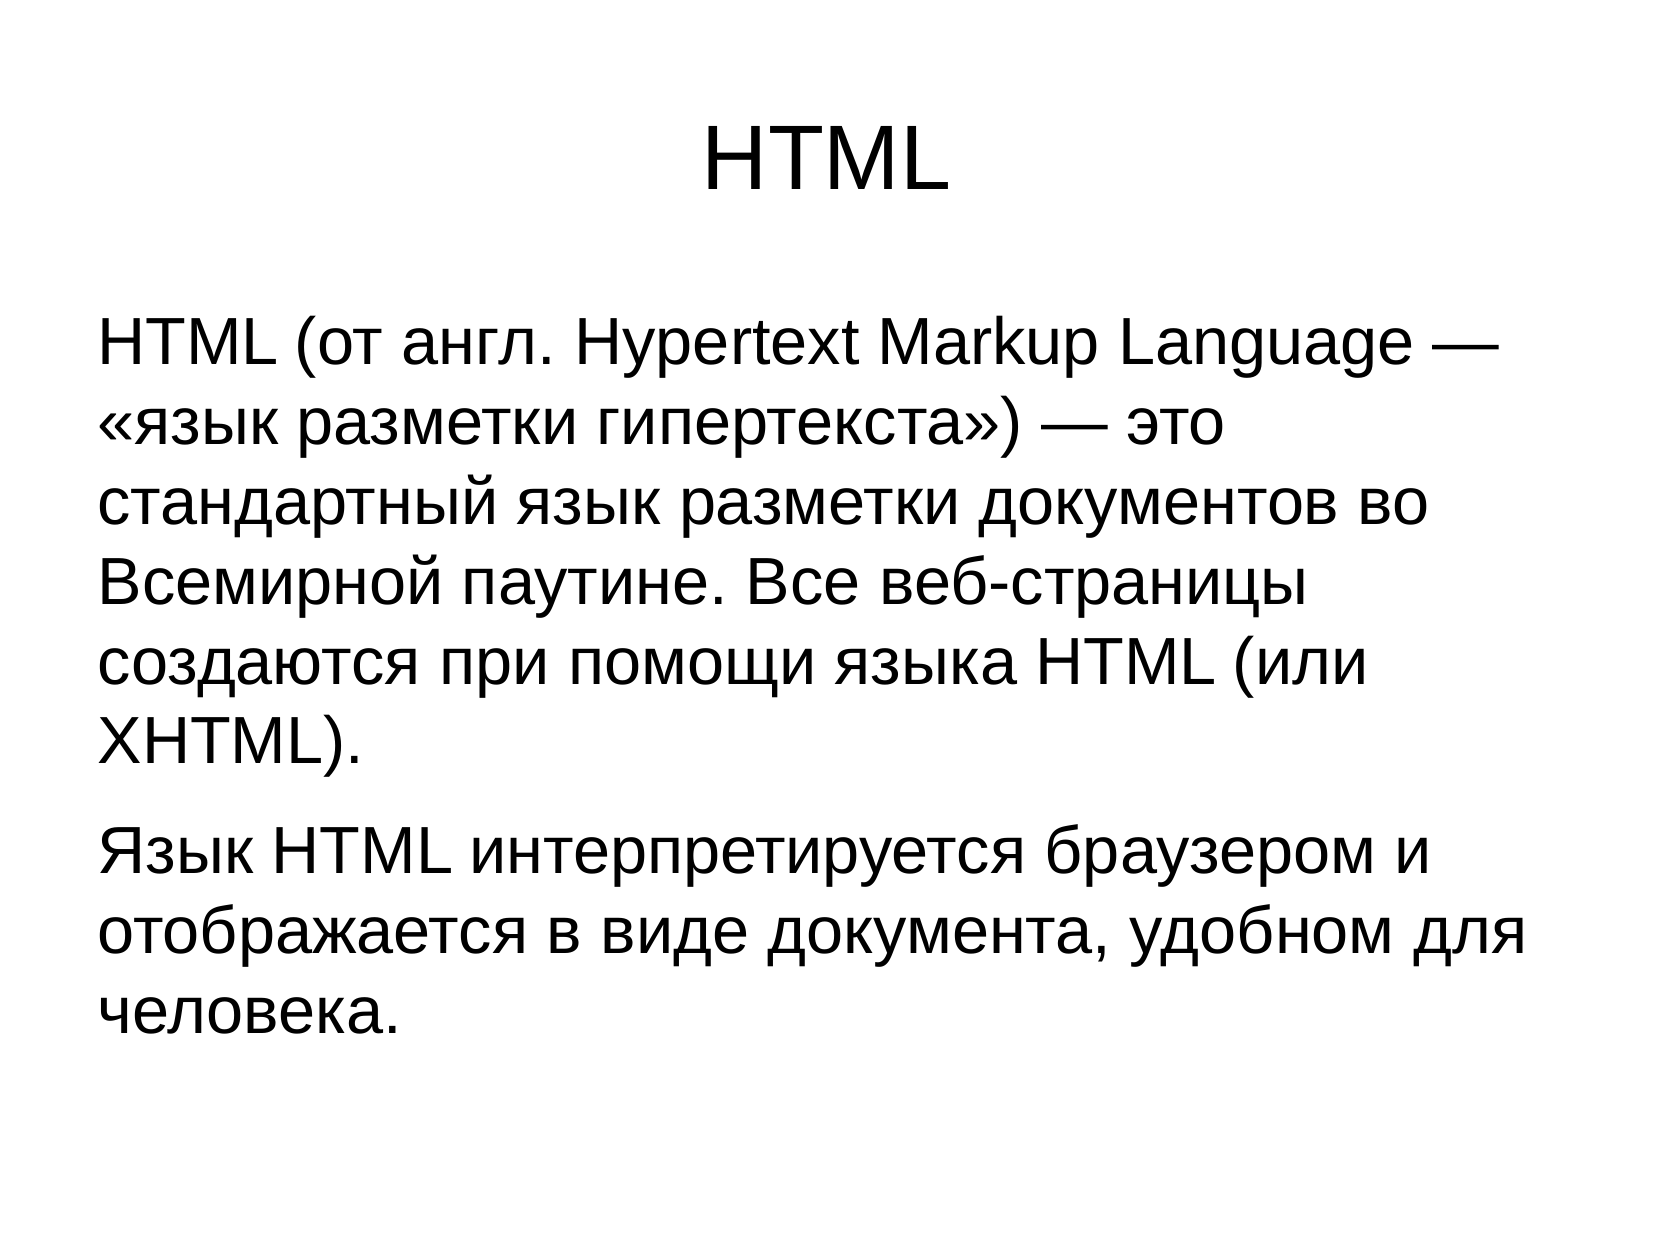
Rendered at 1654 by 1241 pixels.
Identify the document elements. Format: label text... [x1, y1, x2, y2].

list HTML (от англ. Hypertext Markup Language — «язык разметки гипертекста») — это стандартный язык разметки документов во Всемирной паутине. Все веб-страницы создаются при помощи языка HTML (или XHTML). Язык HTML интерпретируется браузером и отображается в виде документа, удобном для человека. [82, 290, 1571, 1010]
title HTML [82, 49, 1571, 257]
